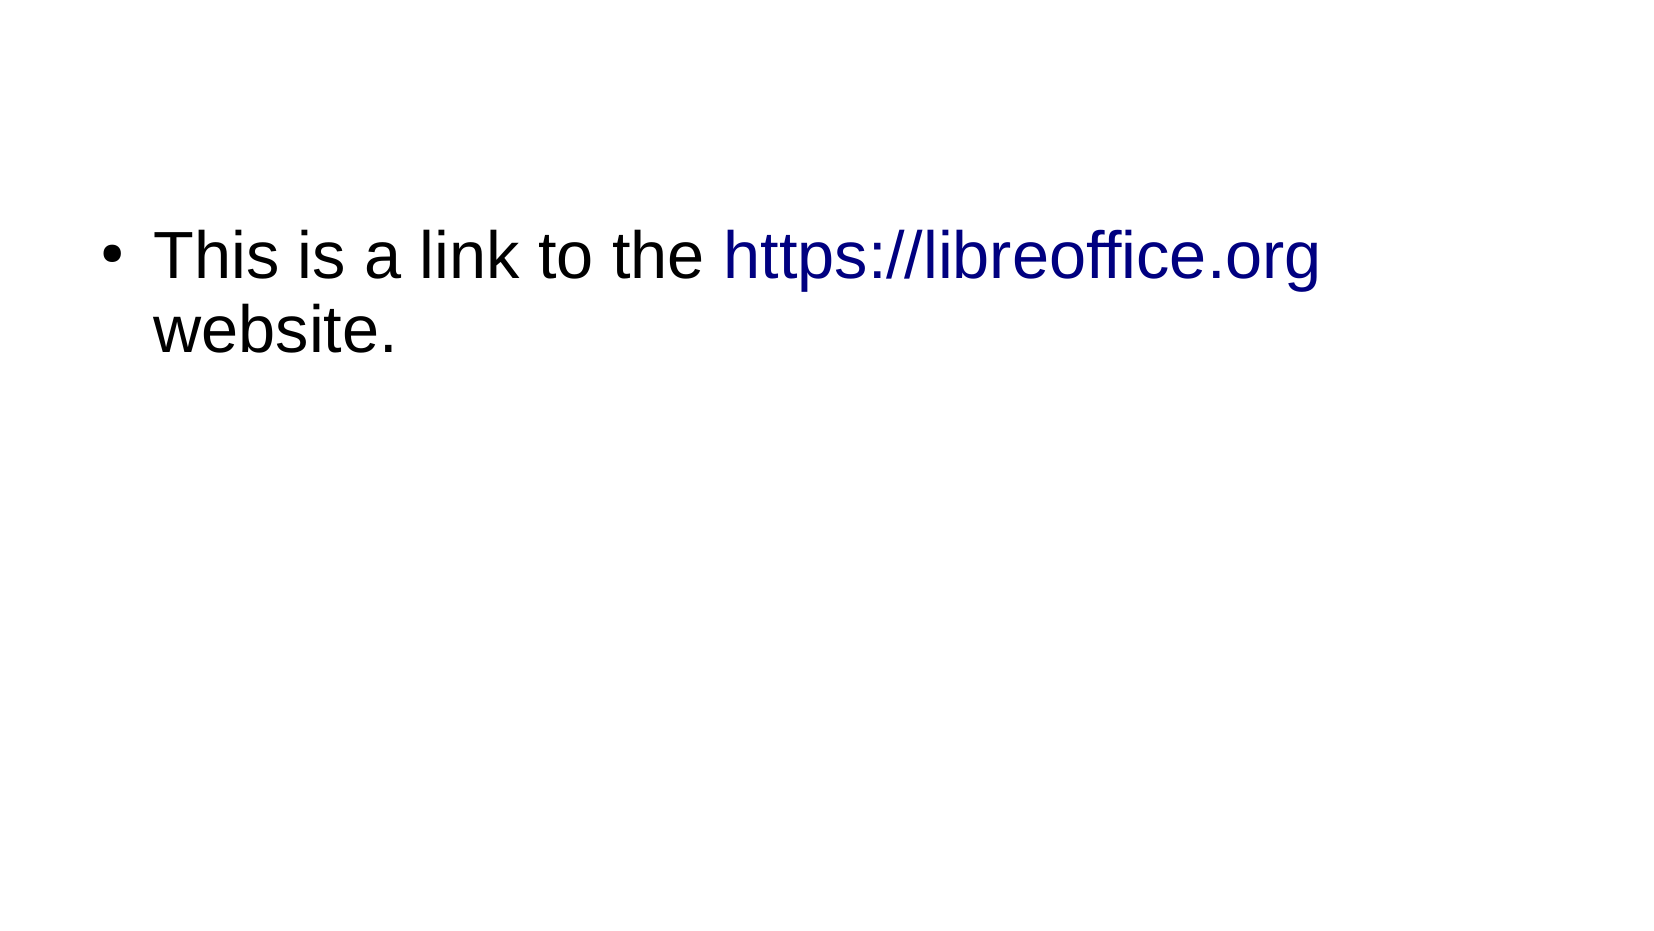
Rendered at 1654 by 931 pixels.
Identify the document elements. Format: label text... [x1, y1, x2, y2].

list This is a link to the https://libreoffice.org website. [82, 217, 1571, 758]
